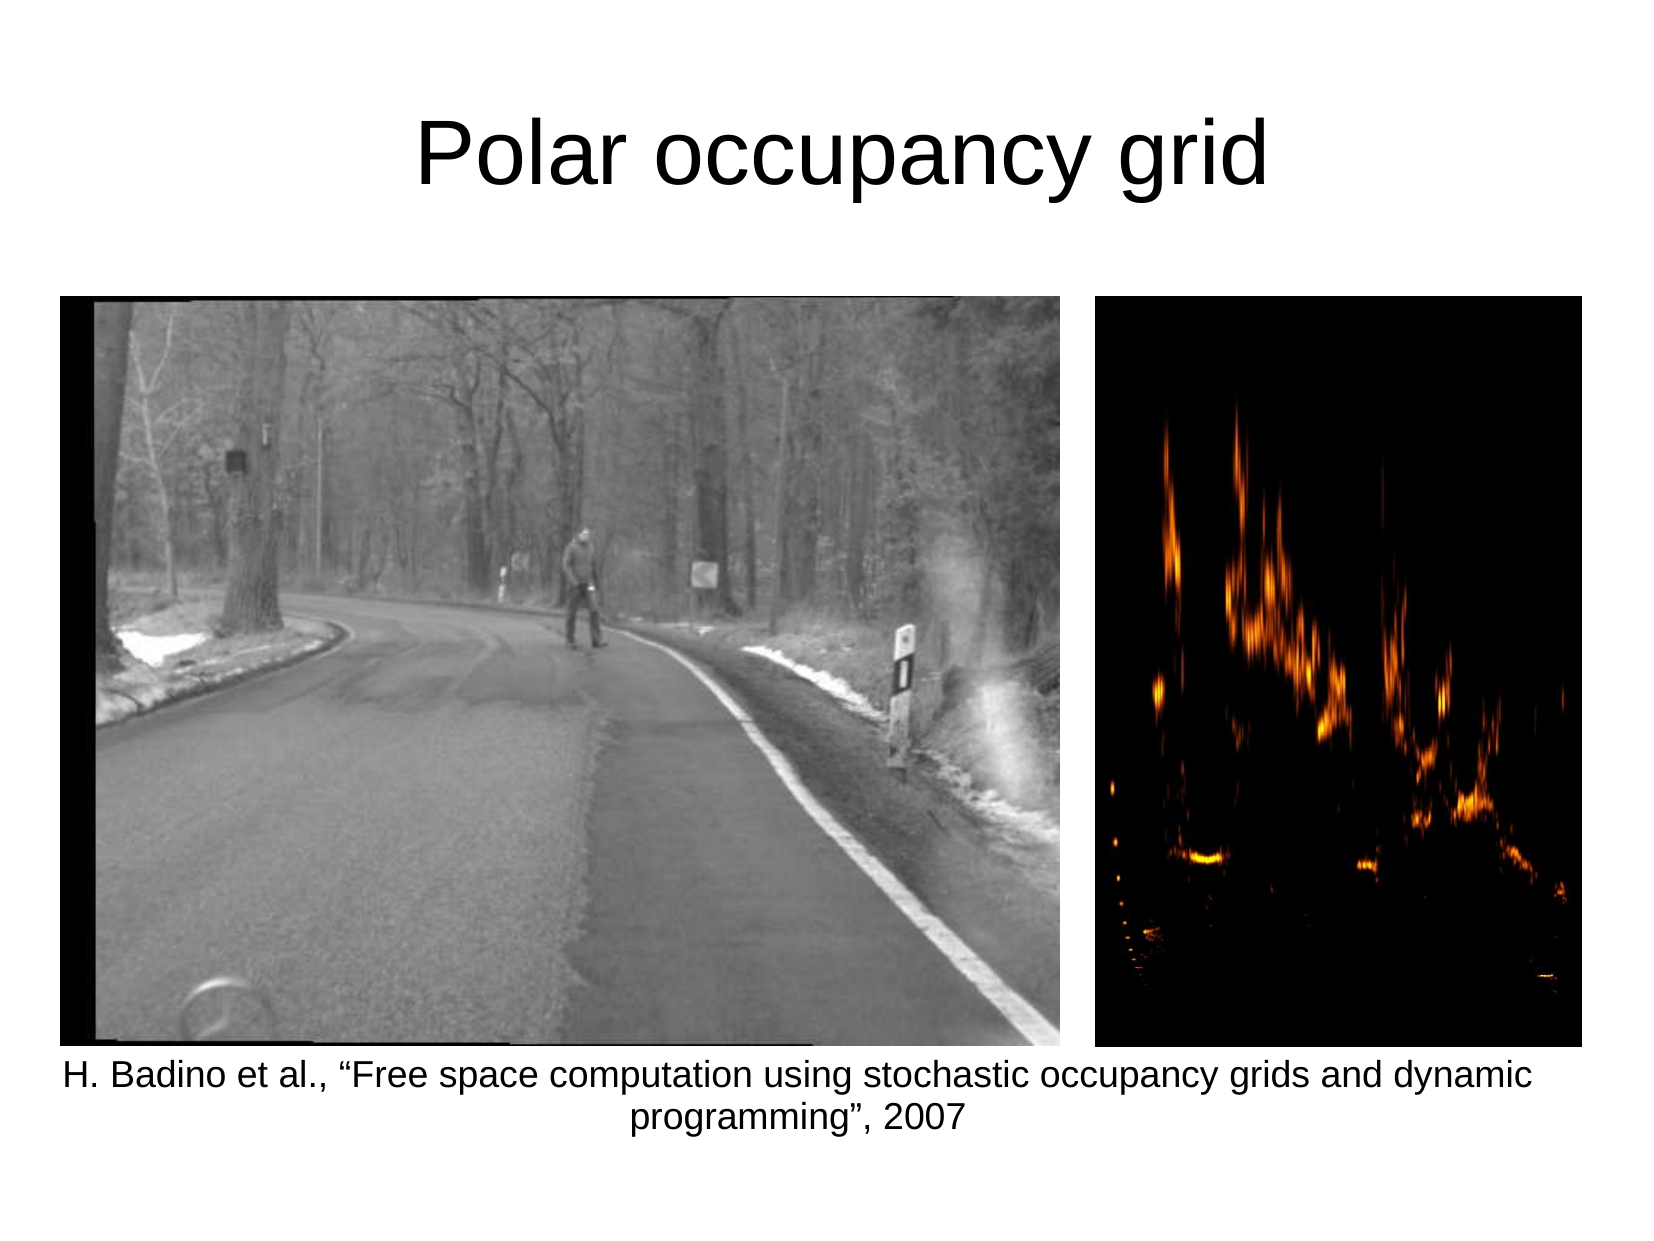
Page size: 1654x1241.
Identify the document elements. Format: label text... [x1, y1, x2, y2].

title Polar occupancy grid [82, 49, 1571, 257]
text_box H. Badino et al., “Free space computation using stochastic occupancy grids and dynamic programming”, 2007 [47, 1046, 1576, 1166]
picture [1095, 296, 1582, 1047]
picture [60, 296, 1060, 1046]
